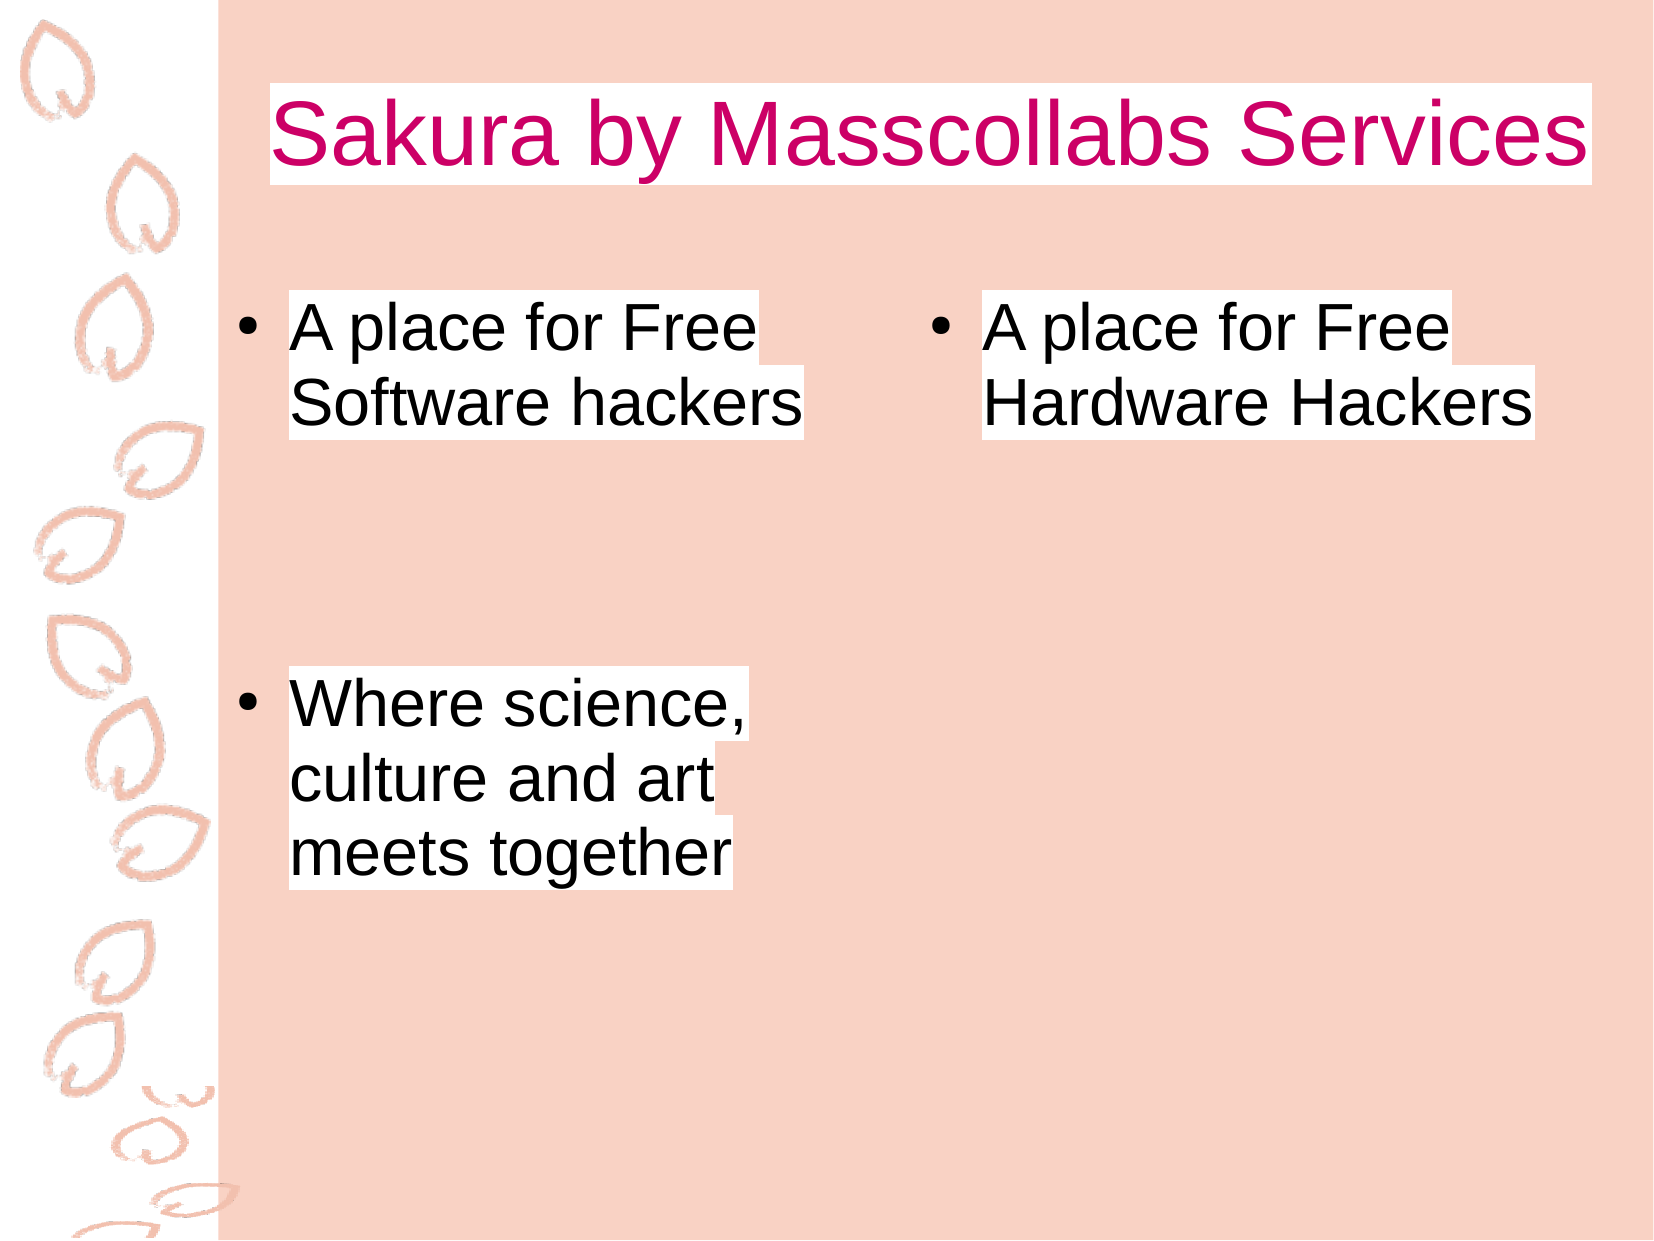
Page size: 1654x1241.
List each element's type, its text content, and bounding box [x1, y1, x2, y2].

picture [20, 19, 247, 1238]
list Where science, culture and art meets together [218, 665, 879, 1009]
list A place for Free Software hackers [218, 290, 879, 634]
title Sakura by Masscollabs Services [239, 30, 1622, 238]
list A place for Free Hardware Hackers [911, 290, 1572, 1010]
